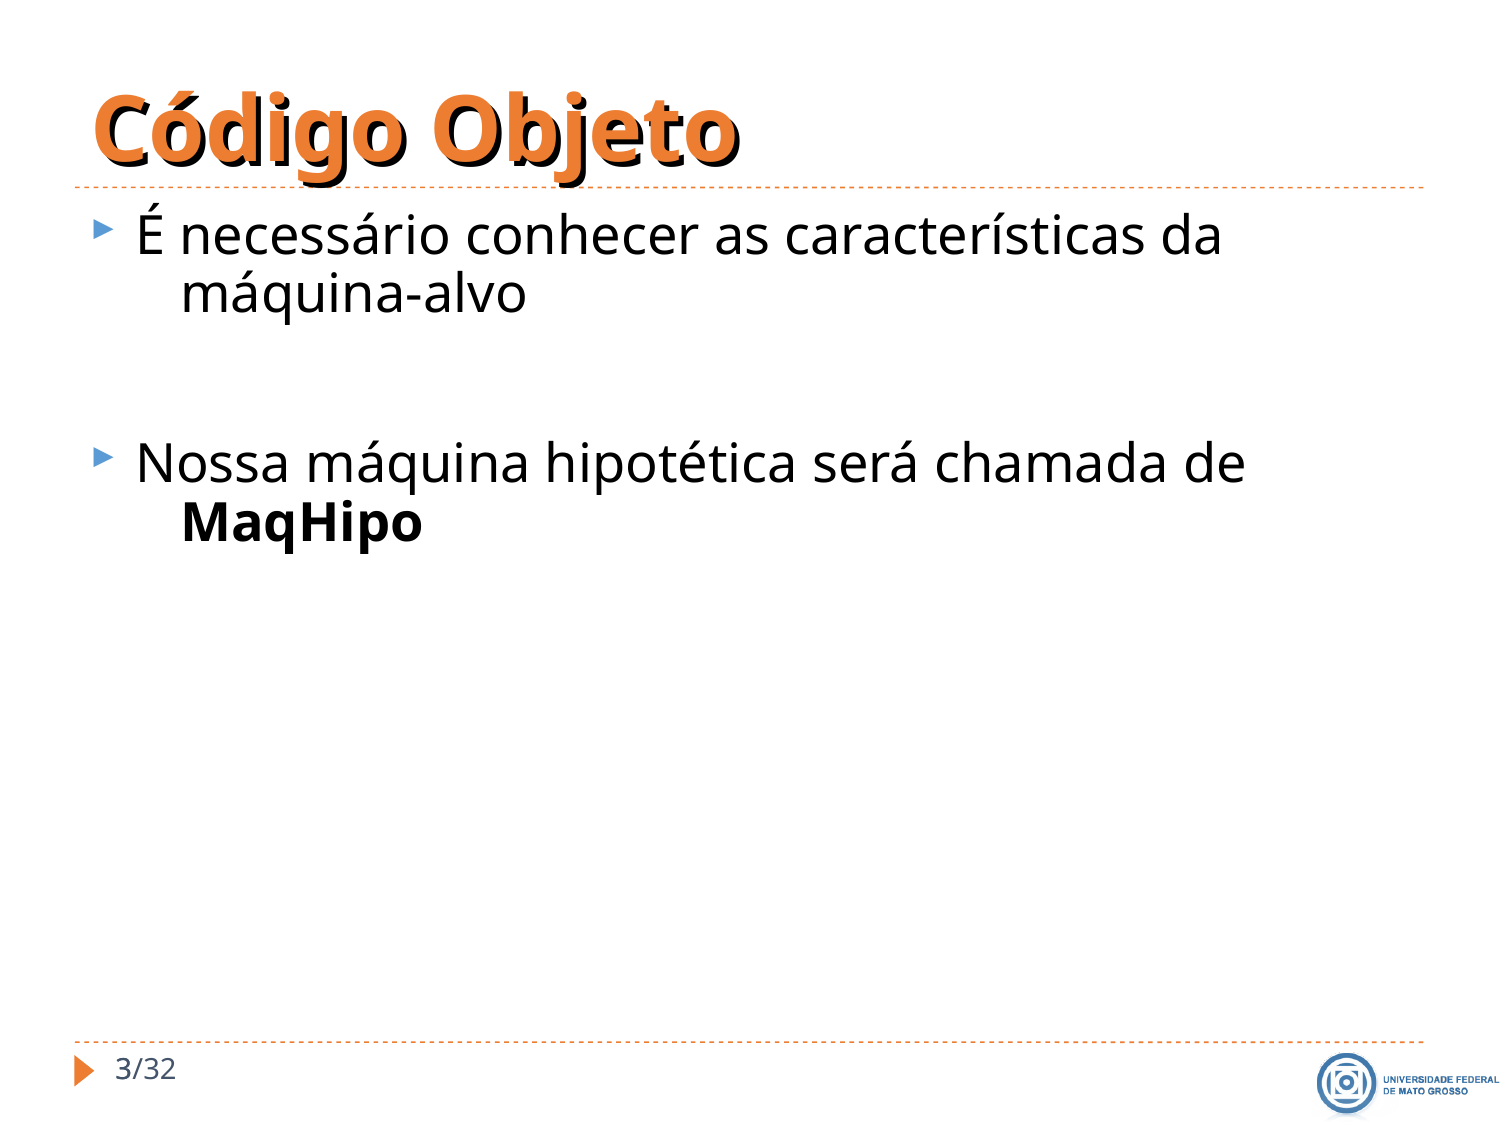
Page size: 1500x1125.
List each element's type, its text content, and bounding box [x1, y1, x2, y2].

text_box <número> [100, 1042, 426, 1103]
list É necessário conhecer as características da máquina-alvo Nossa máquina hipotética será chamada de MaqHipo [75, 200, 1426, 1011]
picture [1311, 1048, 1500, 1122]
title Código Objeto [75, 24, 1426, 188]
